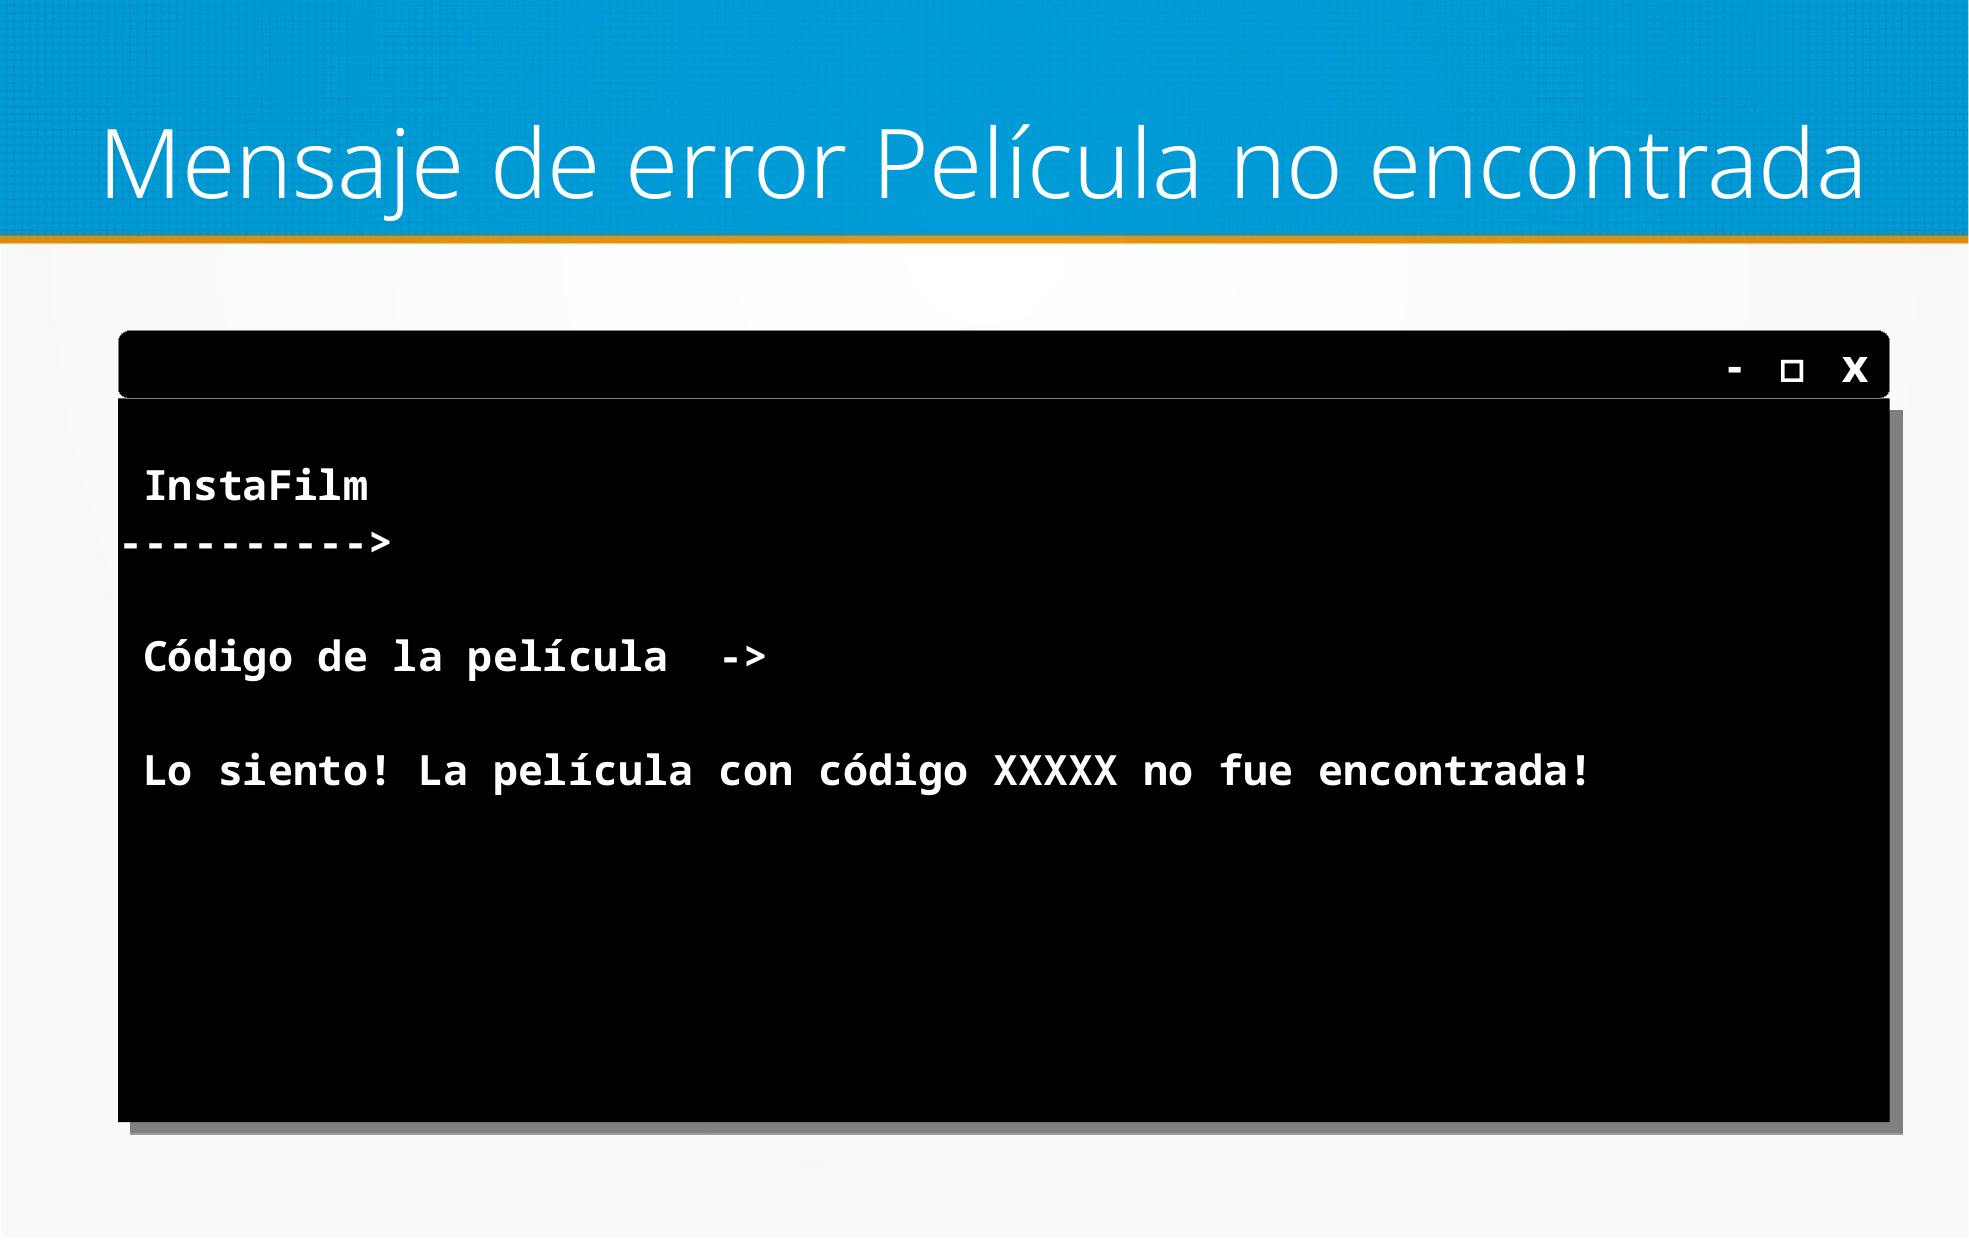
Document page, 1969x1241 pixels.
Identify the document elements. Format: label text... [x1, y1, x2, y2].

text_box - □ x [118, 330, 1890, 399]
text_box InstaFilm ----------> Código de la película -> Lo siento! La película con código XXXXX no fue encontrada! [118, 398, 1890, 1123]
picture [0, 233, 1969, 1241]
title Mensaje de error Película no encontrada [98, 19, 1870, 227]
